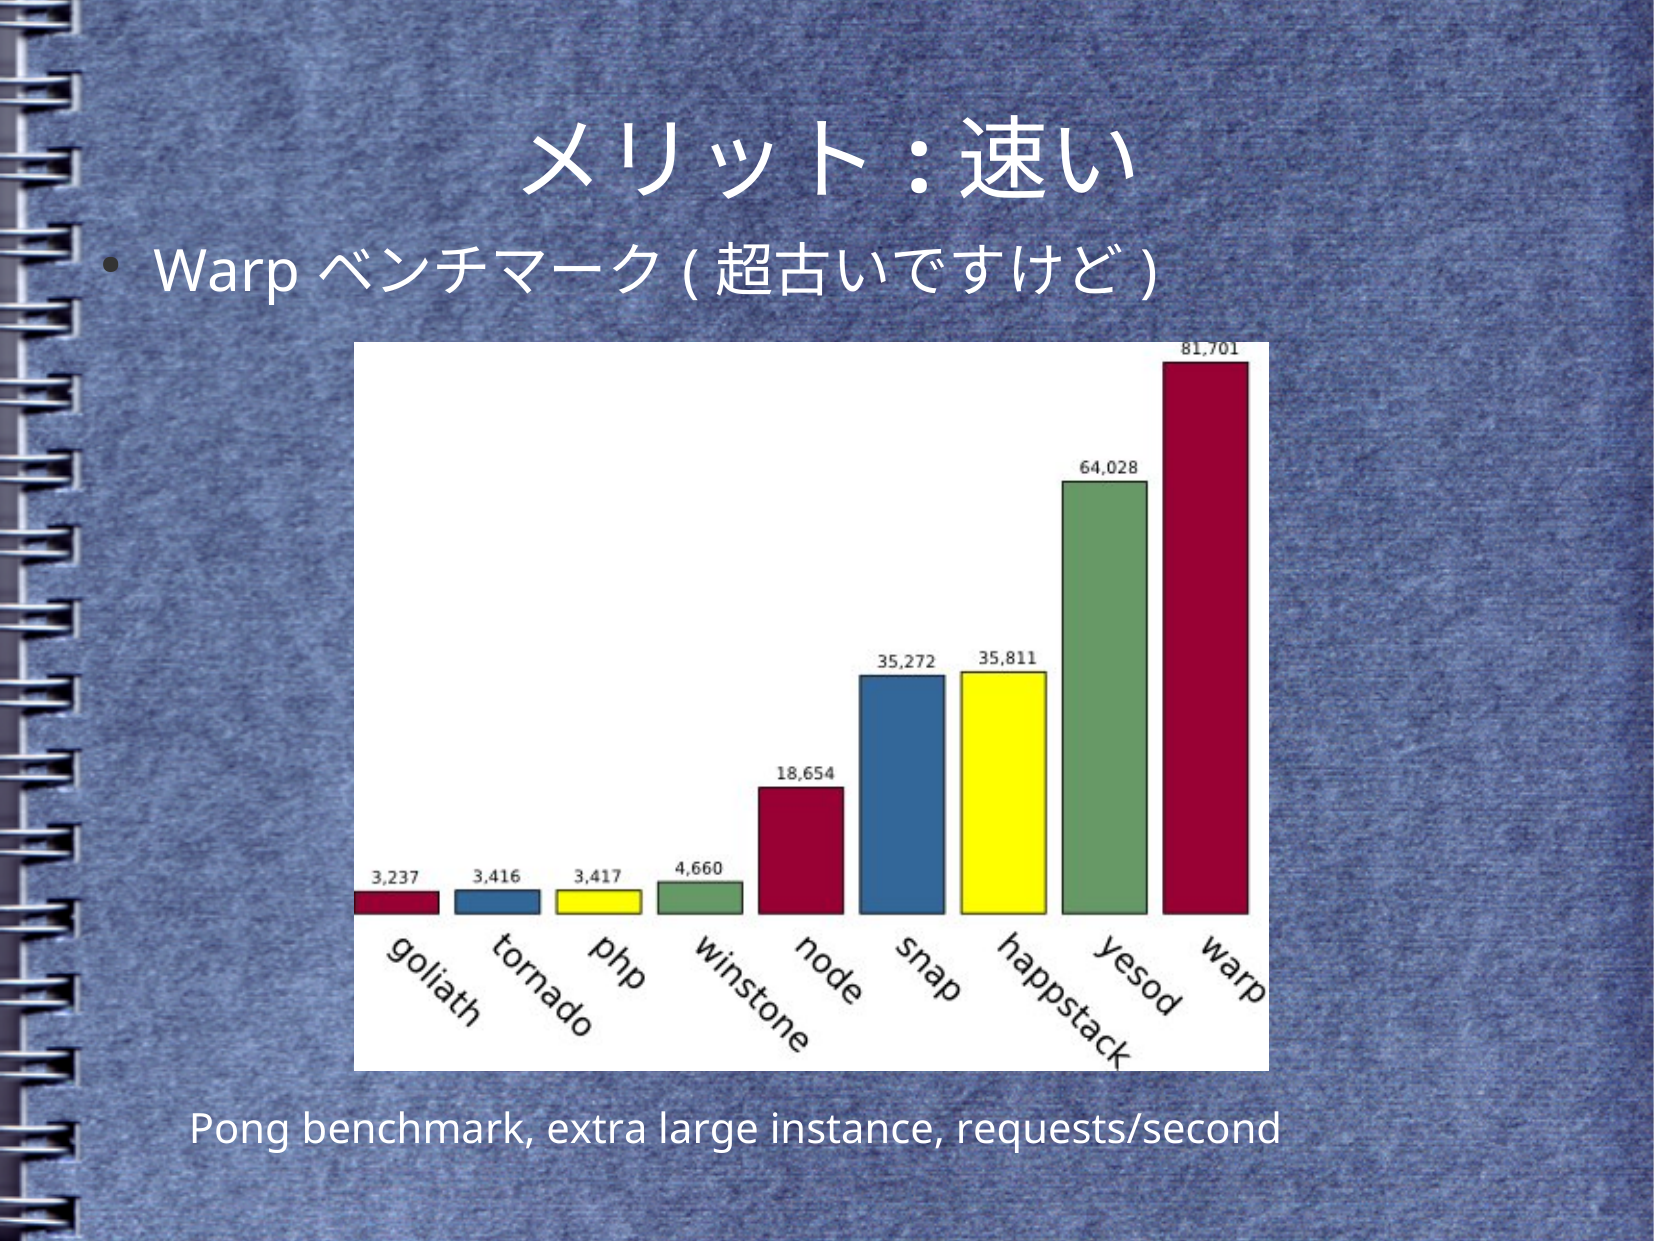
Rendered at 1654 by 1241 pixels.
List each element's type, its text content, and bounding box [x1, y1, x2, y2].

list Warpベンチマーク(超古いですけど) [82, 224, 1571, 355]
title メリット:速い [82, 49, 1571, 224]
list Pong benchmark, extra large instance, requests/second [118, 1098, 1607, 1161]
picture [0, 0, 1654, 1241]
